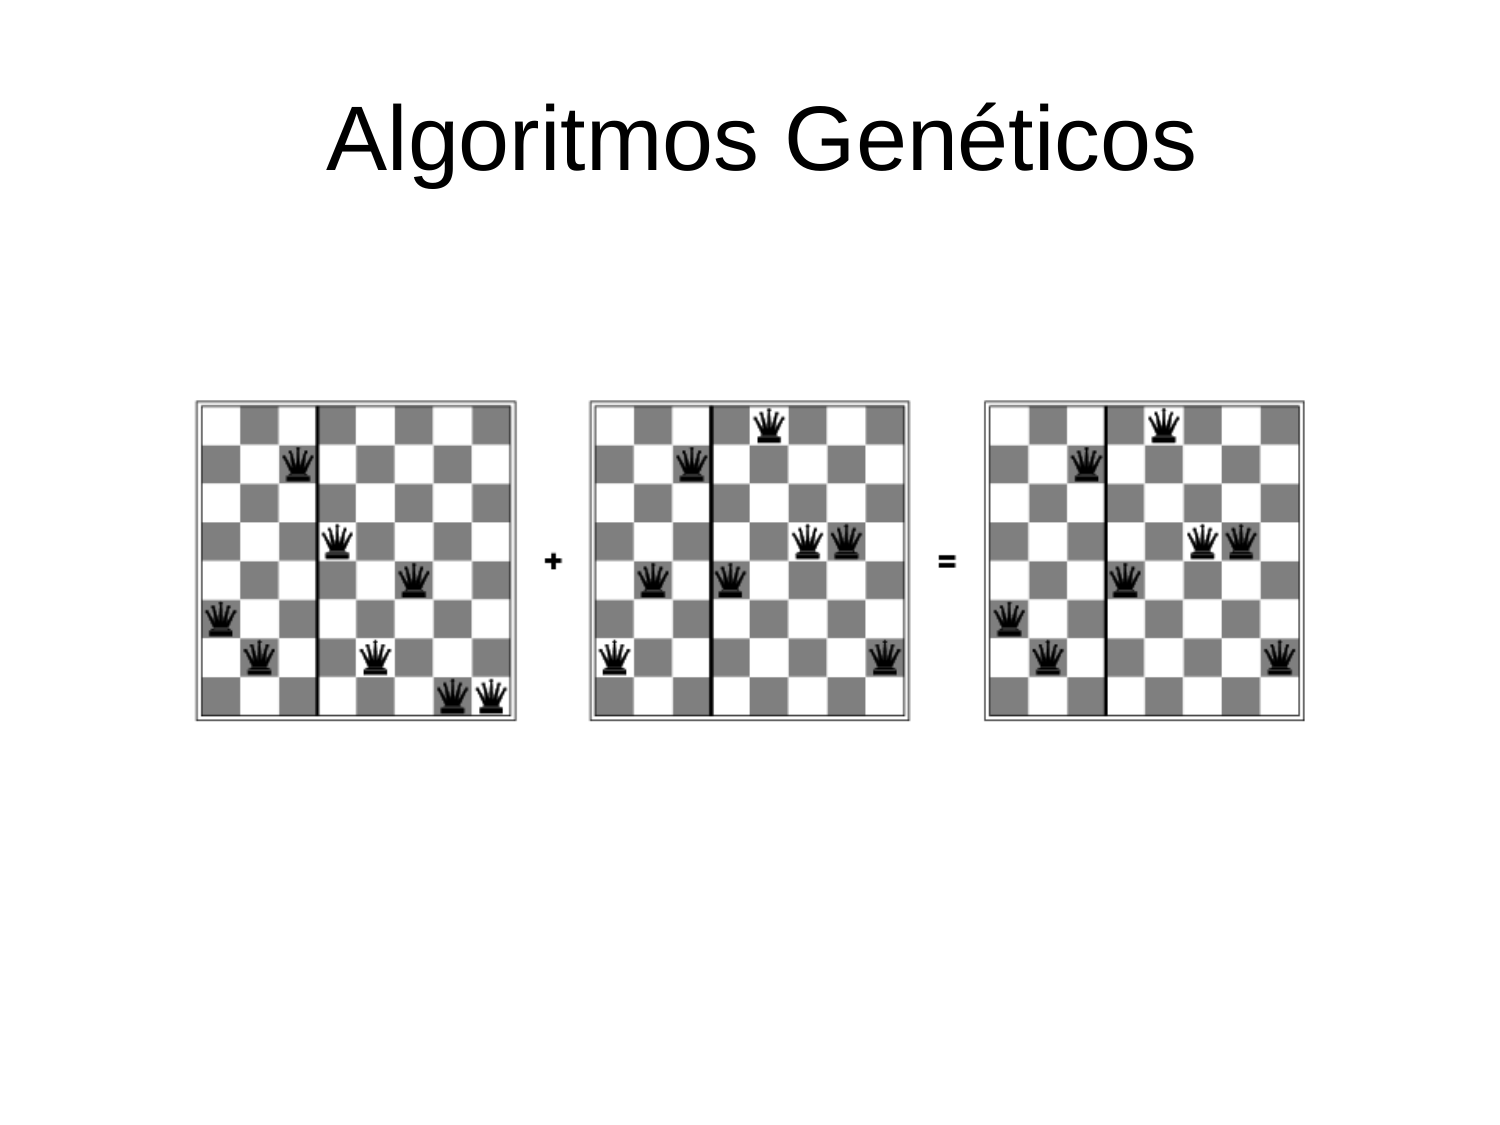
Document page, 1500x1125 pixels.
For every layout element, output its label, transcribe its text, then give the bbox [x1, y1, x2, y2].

title Algoritmos Genéticos [75, 45, 1426, 233]
picture [192, 399, 1308, 726]
